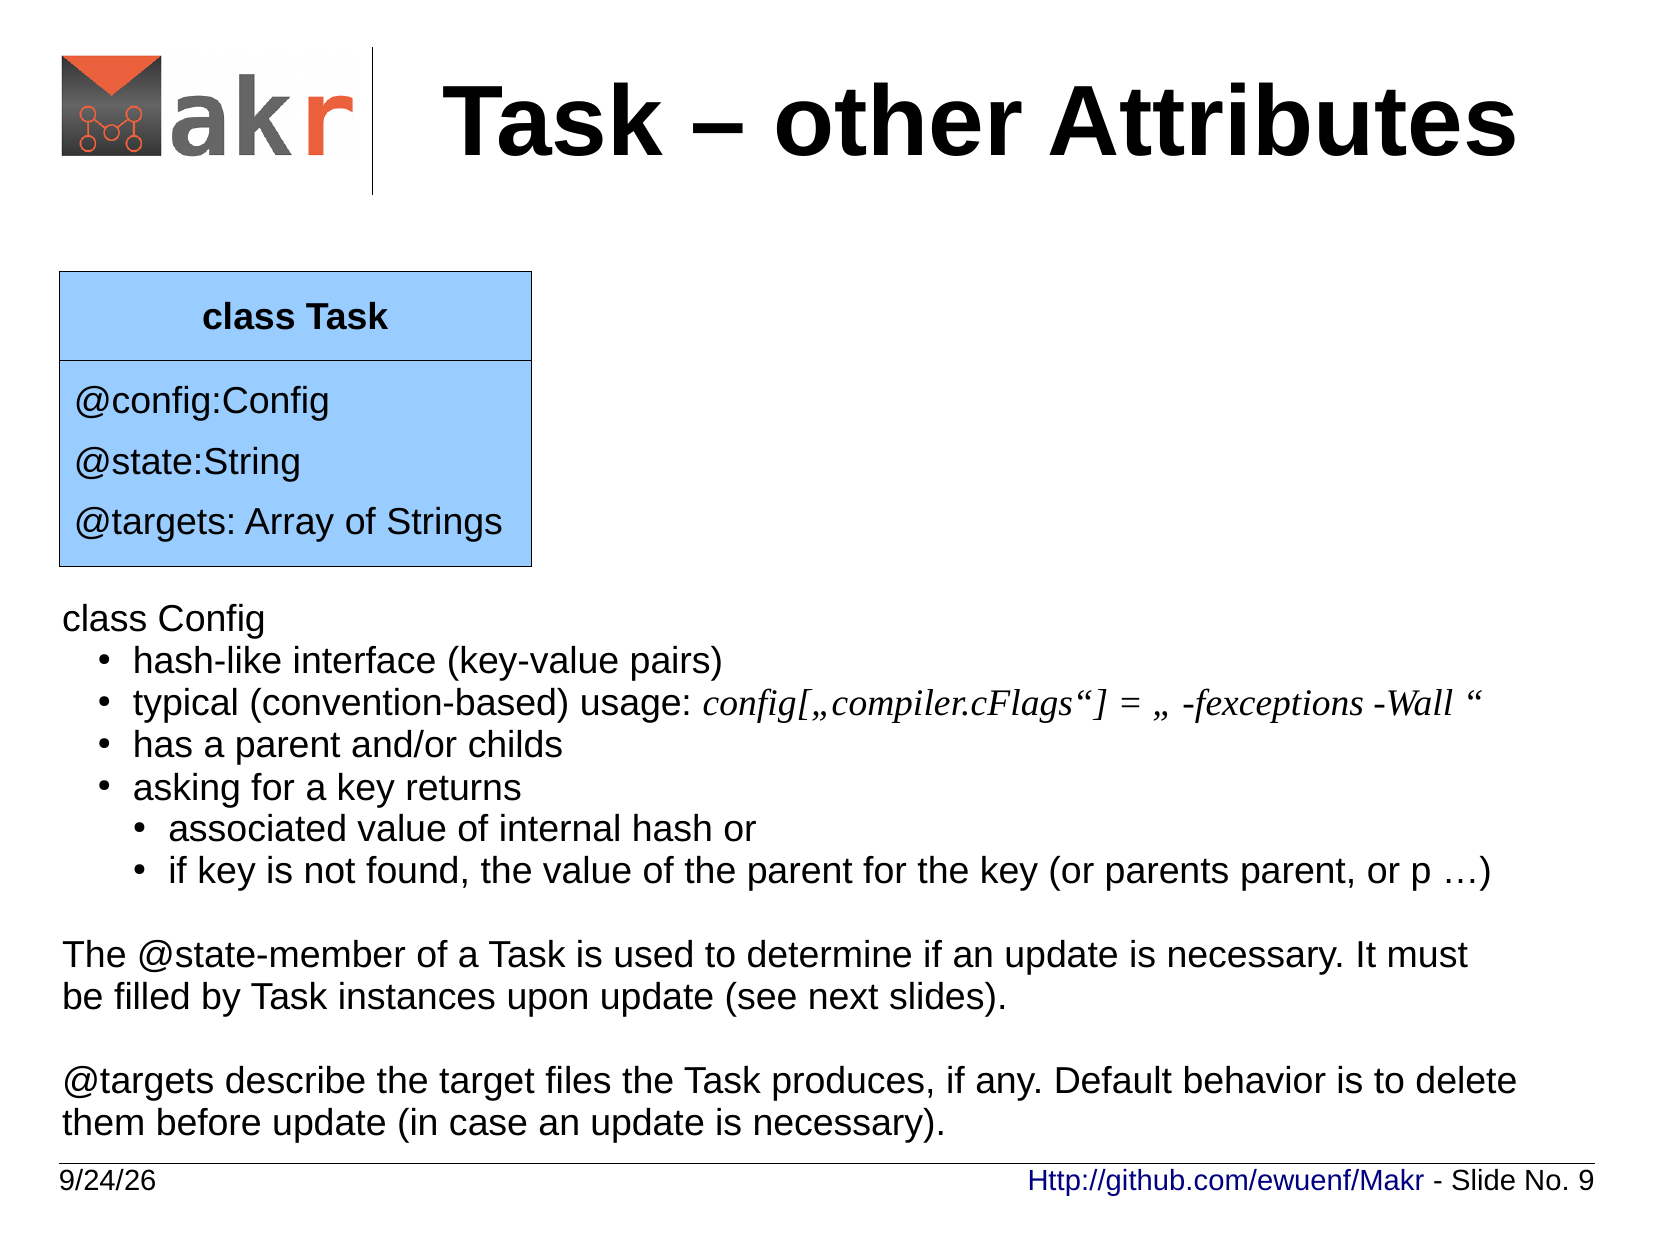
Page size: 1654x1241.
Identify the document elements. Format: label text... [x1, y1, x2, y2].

text_box class Config hash-like interface (key-value pairs) typical (convention-based) usage: config[„compiler.cFlags“] = „ -fexceptions -Wall “ has a parent and/or childs asking for a key returns associated value of internal hash or if key is not found, the value of the parent for the key (or parents parent, or p …) The @state-member of a Task is used to determine if an update is necessary. It must be filled by Task instances upon update (see next slides). @targets describe the target files the Task produces, if any. Default behavior is to delete them before update (in case an update is necessary). [47, 590, 1583, 1152]
title Task – other Attributes [442, 65, 1607, 177]
text_box class Task @config:Config @state:String @targets: Array of Strings [59, 361, 532, 567]
text_box class Task @config:Config @state:String @targets: Array of Strings [59, 271, 532, 360]
picture [59, 53, 355, 158]
